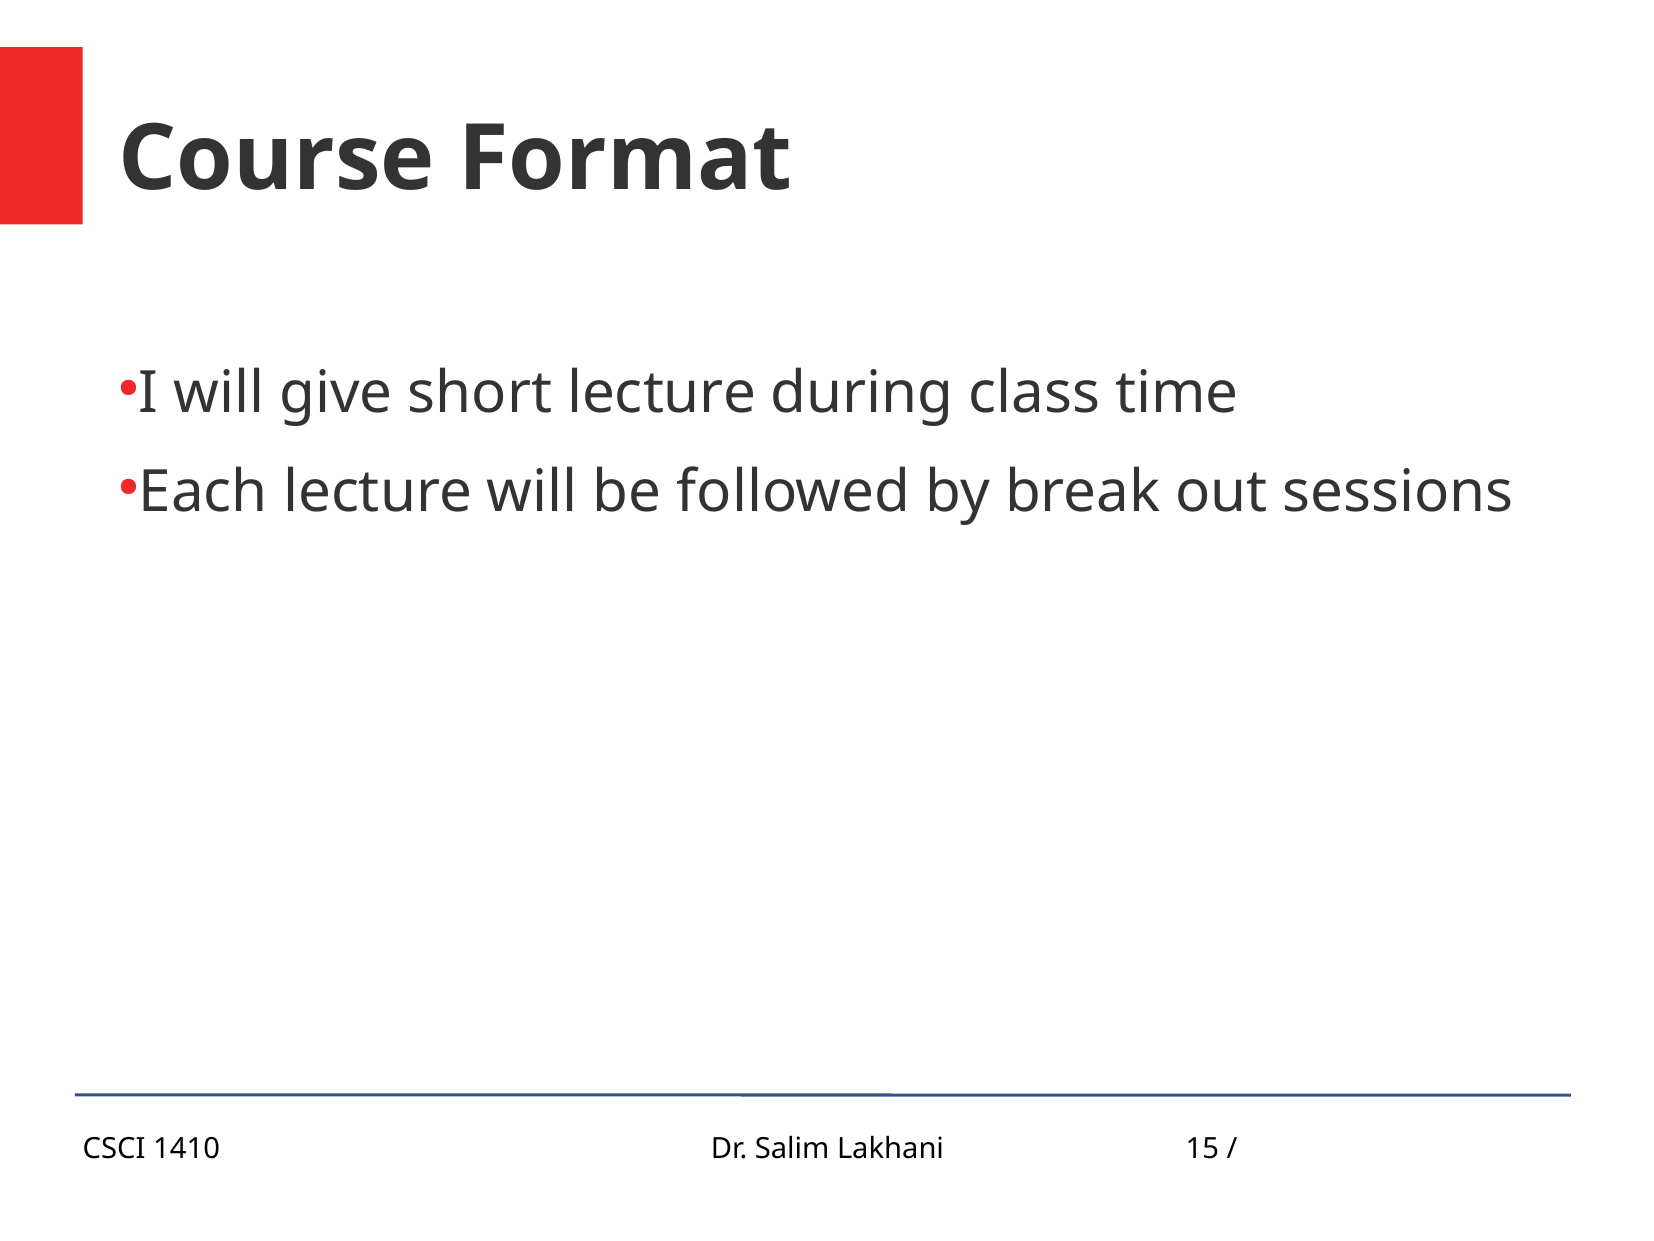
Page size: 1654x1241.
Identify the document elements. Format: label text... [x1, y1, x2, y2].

text_box CSCI 1410 [82, 1129, 468, 1216]
list I will give short lecture during class time Each lecture will be followed by break out sessions [118, 354, 1536, 1074]
title Course Format [118, 49, 1571, 257]
text_box Dr. Salim Lakhani [565, 1129, 1090, 1216]
text_box / [1185, 1129, 1571, 1216]
